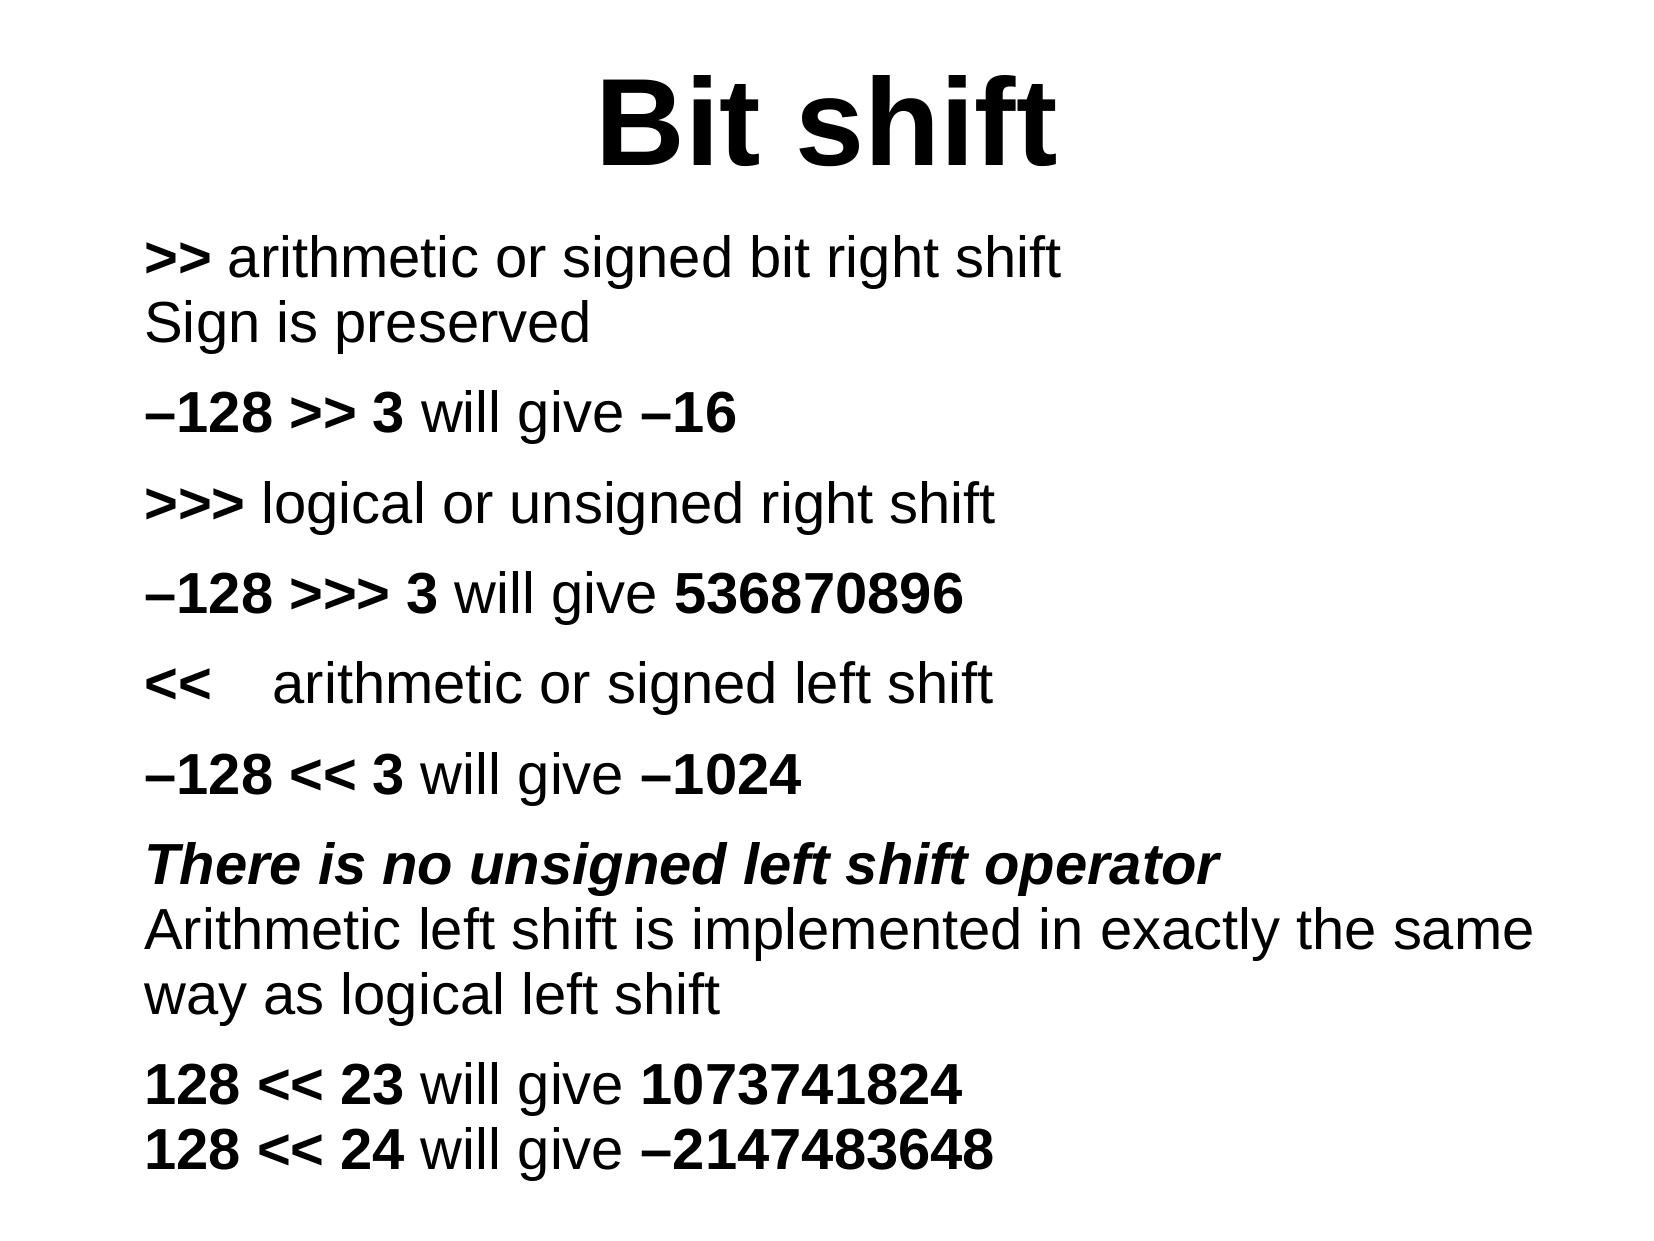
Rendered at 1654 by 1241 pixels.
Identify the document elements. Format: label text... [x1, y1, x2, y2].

title Bit shift [82, 49, 1571, 196]
list >> arithmetic or signed bit right shift Sign is preserved –128 >> 3 will give –16 >>> logical or unsigned right shift –128 >>> 3 will give 536870896 << arithmetic or signed left shift –128 << 3 will give –1024 There is no unsigned left shift operator Arithmetic left shift is implemented in exactly the same way as logical left shift 128 << 23 will give 1073741824 128 << 24 will give –2147483648 [82, 225, 1538, 1186]
